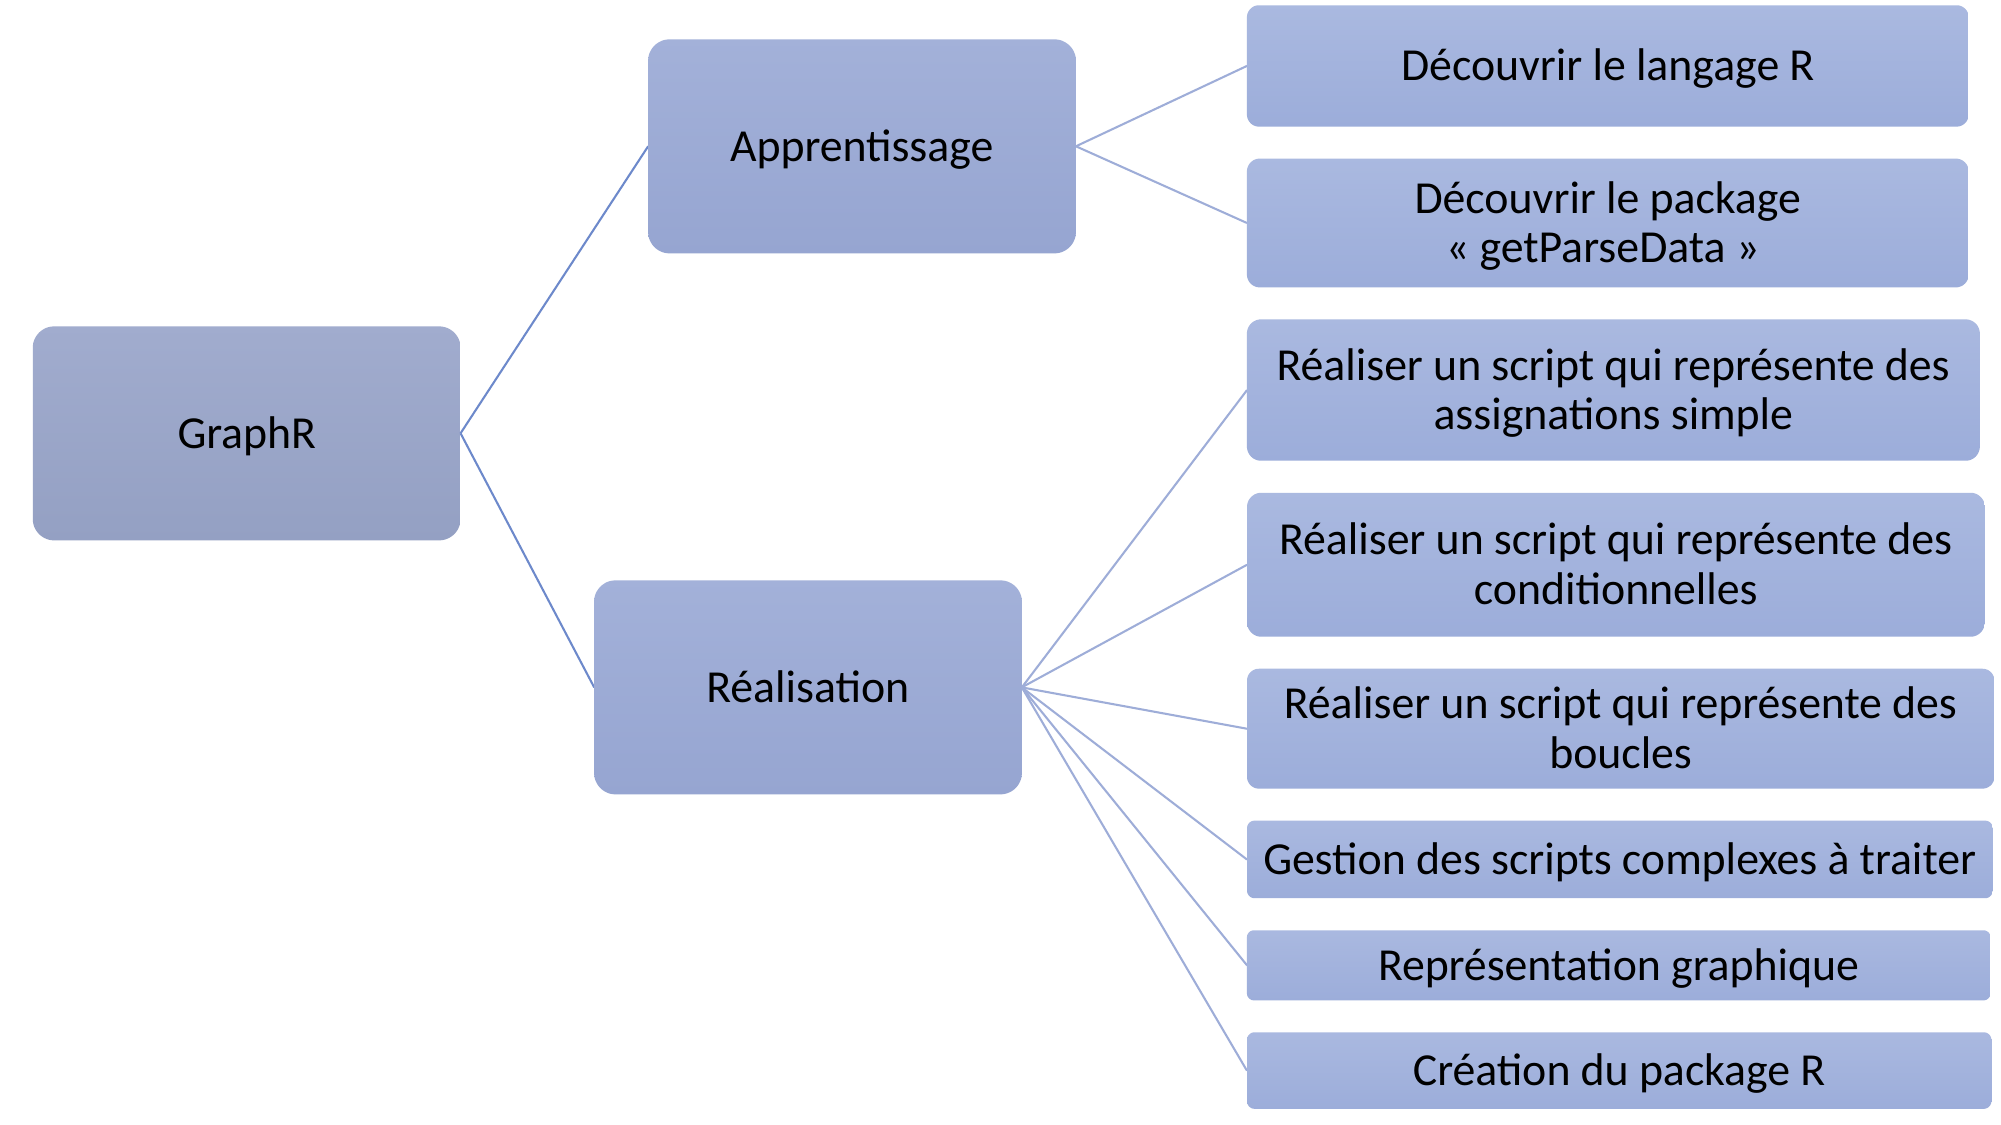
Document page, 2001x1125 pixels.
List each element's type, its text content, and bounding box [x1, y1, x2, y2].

text_box Réaliser un script qui représente des boucles [1247, 668, 1995, 789]
text_box Création du package R [1247, 1032, 1992, 1109]
text_box Réaliser un script qui représente des conditionnelles [1247, 492, 1985, 637]
text_box Découvrir le package « getParseData » [1246, 158, 1969, 288]
text_box Apprentissage [648, 39, 1076, 254]
text_box GraphR [32, 326, 461, 541]
text_box Représentation graphique [1246, 930, 1991, 1001]
text_box Découvrir le langage R [1246, 5, 1969, 127]
text_box Réalisation [594, 580, 1022, 795]
text_box Gestion des scripts complexes à traiter [1247, 820, 1993, 899]
text_box Réaliser un script qui représente des assignations simple [1246, 319, 1980, 461]
